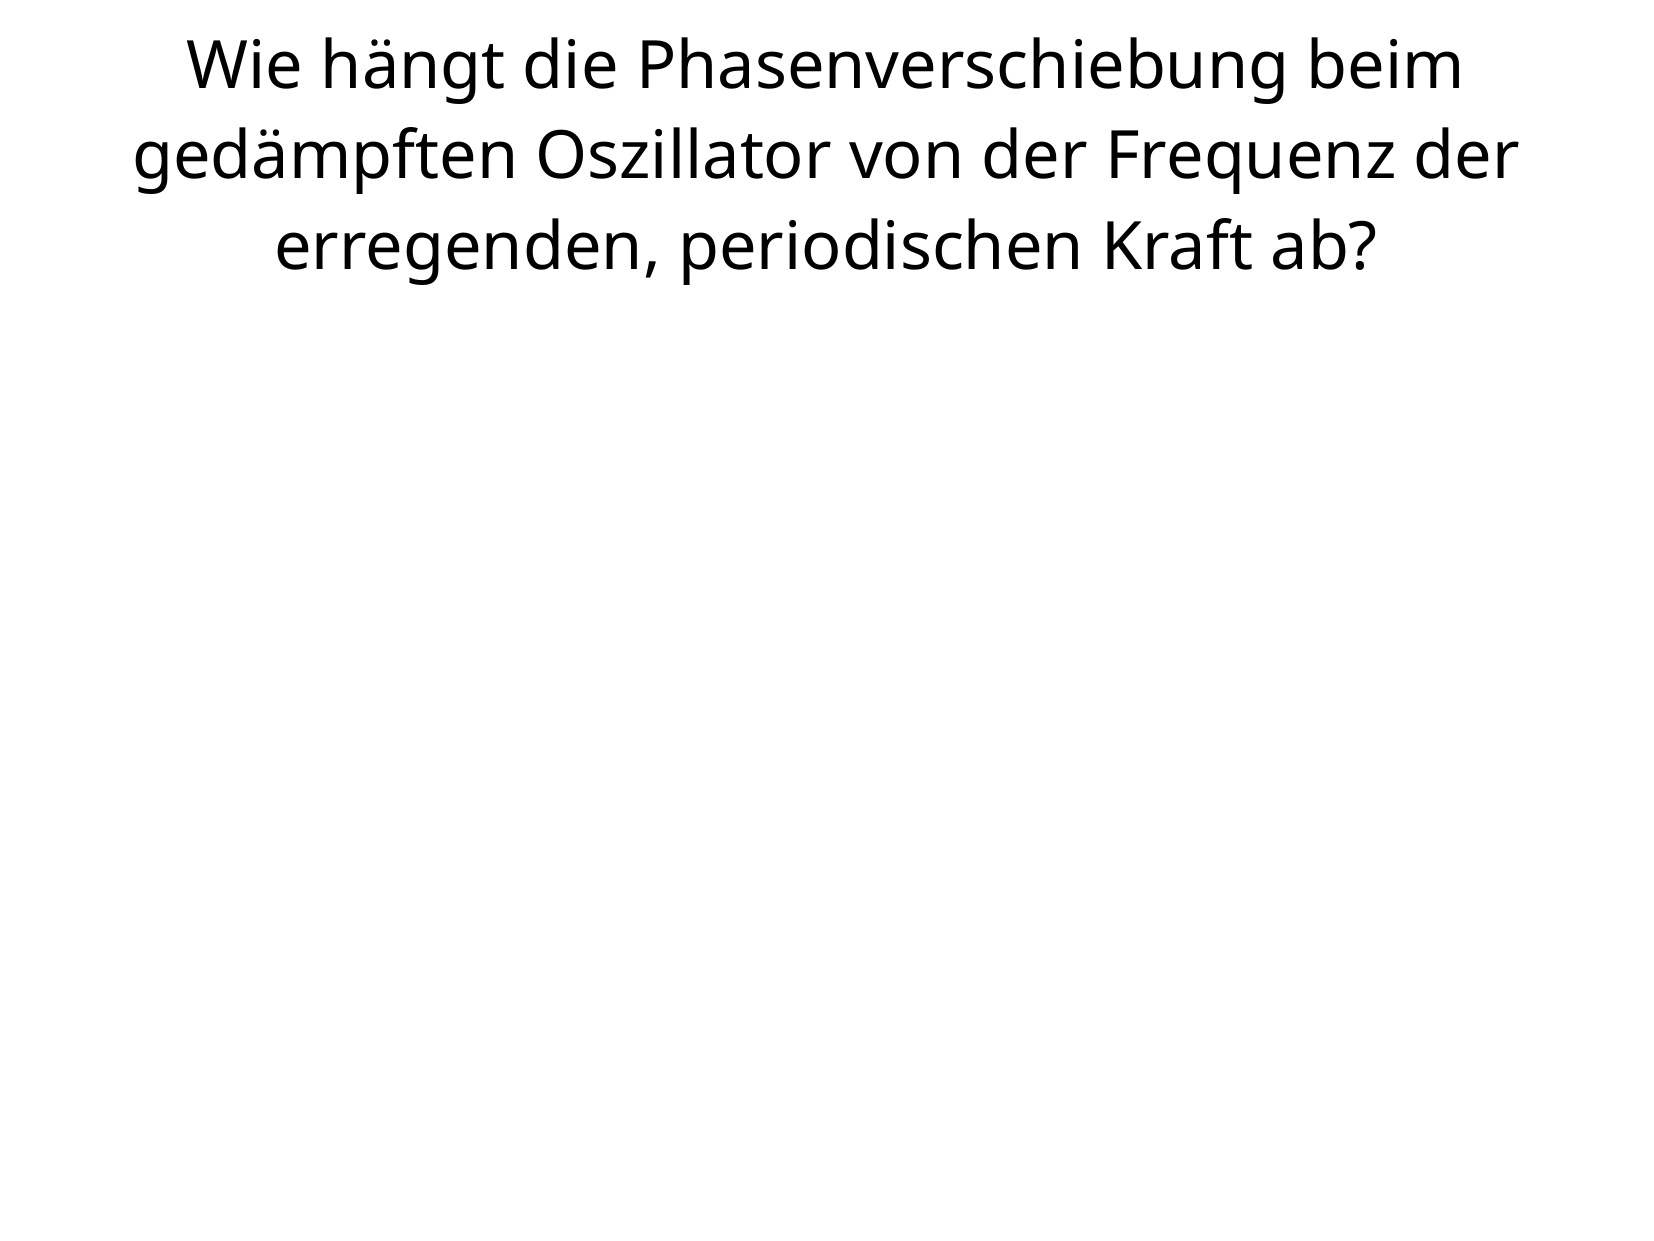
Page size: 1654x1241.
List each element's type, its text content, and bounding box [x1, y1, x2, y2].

title Wie hängt die Phasenverschiebung beim gedämpften Oszillator von der Frequenz der erregenden, periodischen Kraft ab? [82, 19, 1571, 287]
